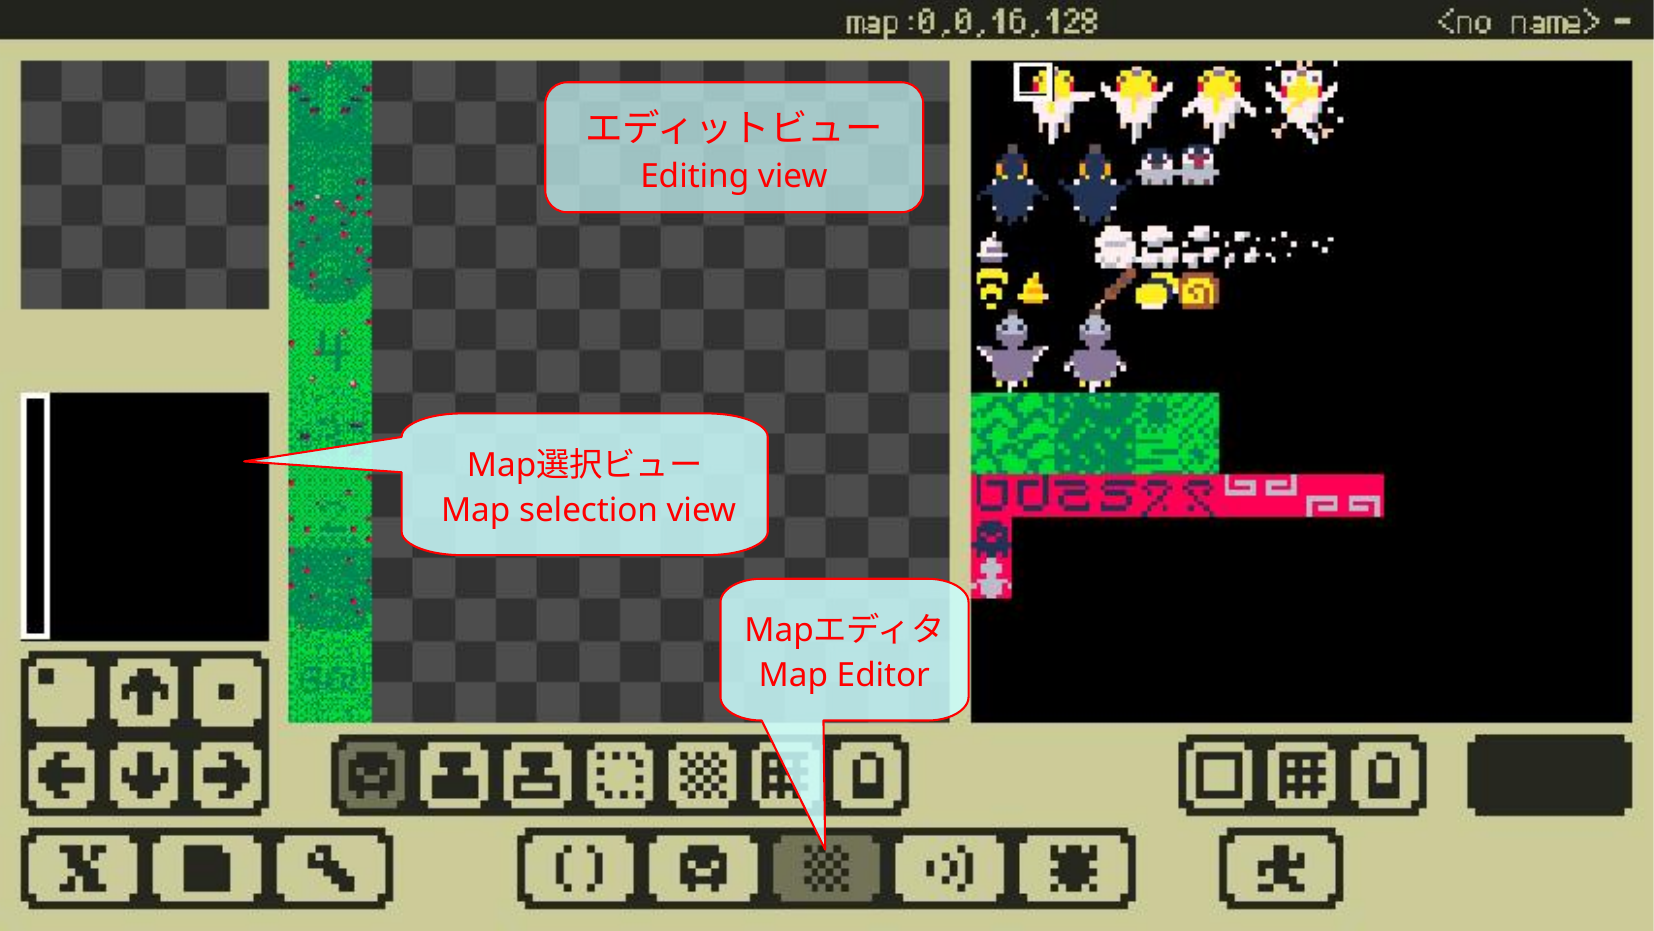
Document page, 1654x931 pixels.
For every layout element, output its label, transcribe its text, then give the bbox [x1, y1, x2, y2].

text_box Map選択ビュー Map selection view [244, 413, 768, 556]
text_box Mapエディタ Map Editor [720, 578, 969, 850]
text_box エディットビュー Editing view [545, 82, 924, 213]
picture [0, 0, 1654, 931]
